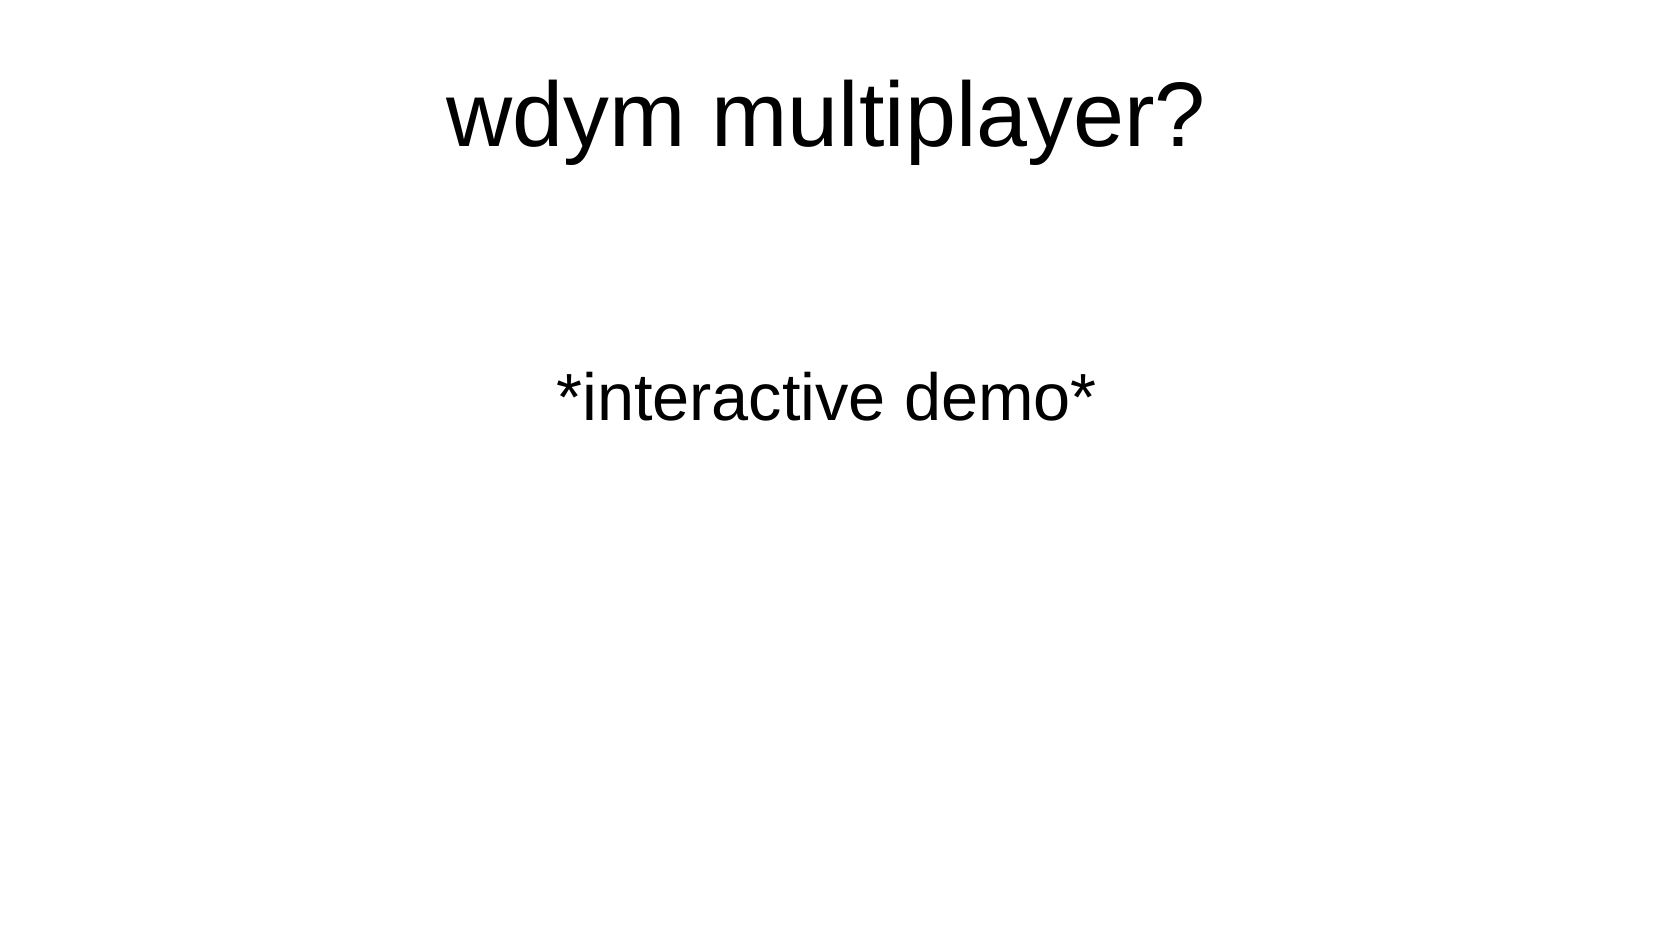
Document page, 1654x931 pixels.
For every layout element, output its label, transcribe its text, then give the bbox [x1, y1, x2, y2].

subtitle *interactive demo* [82, 37, 1571, 757]
